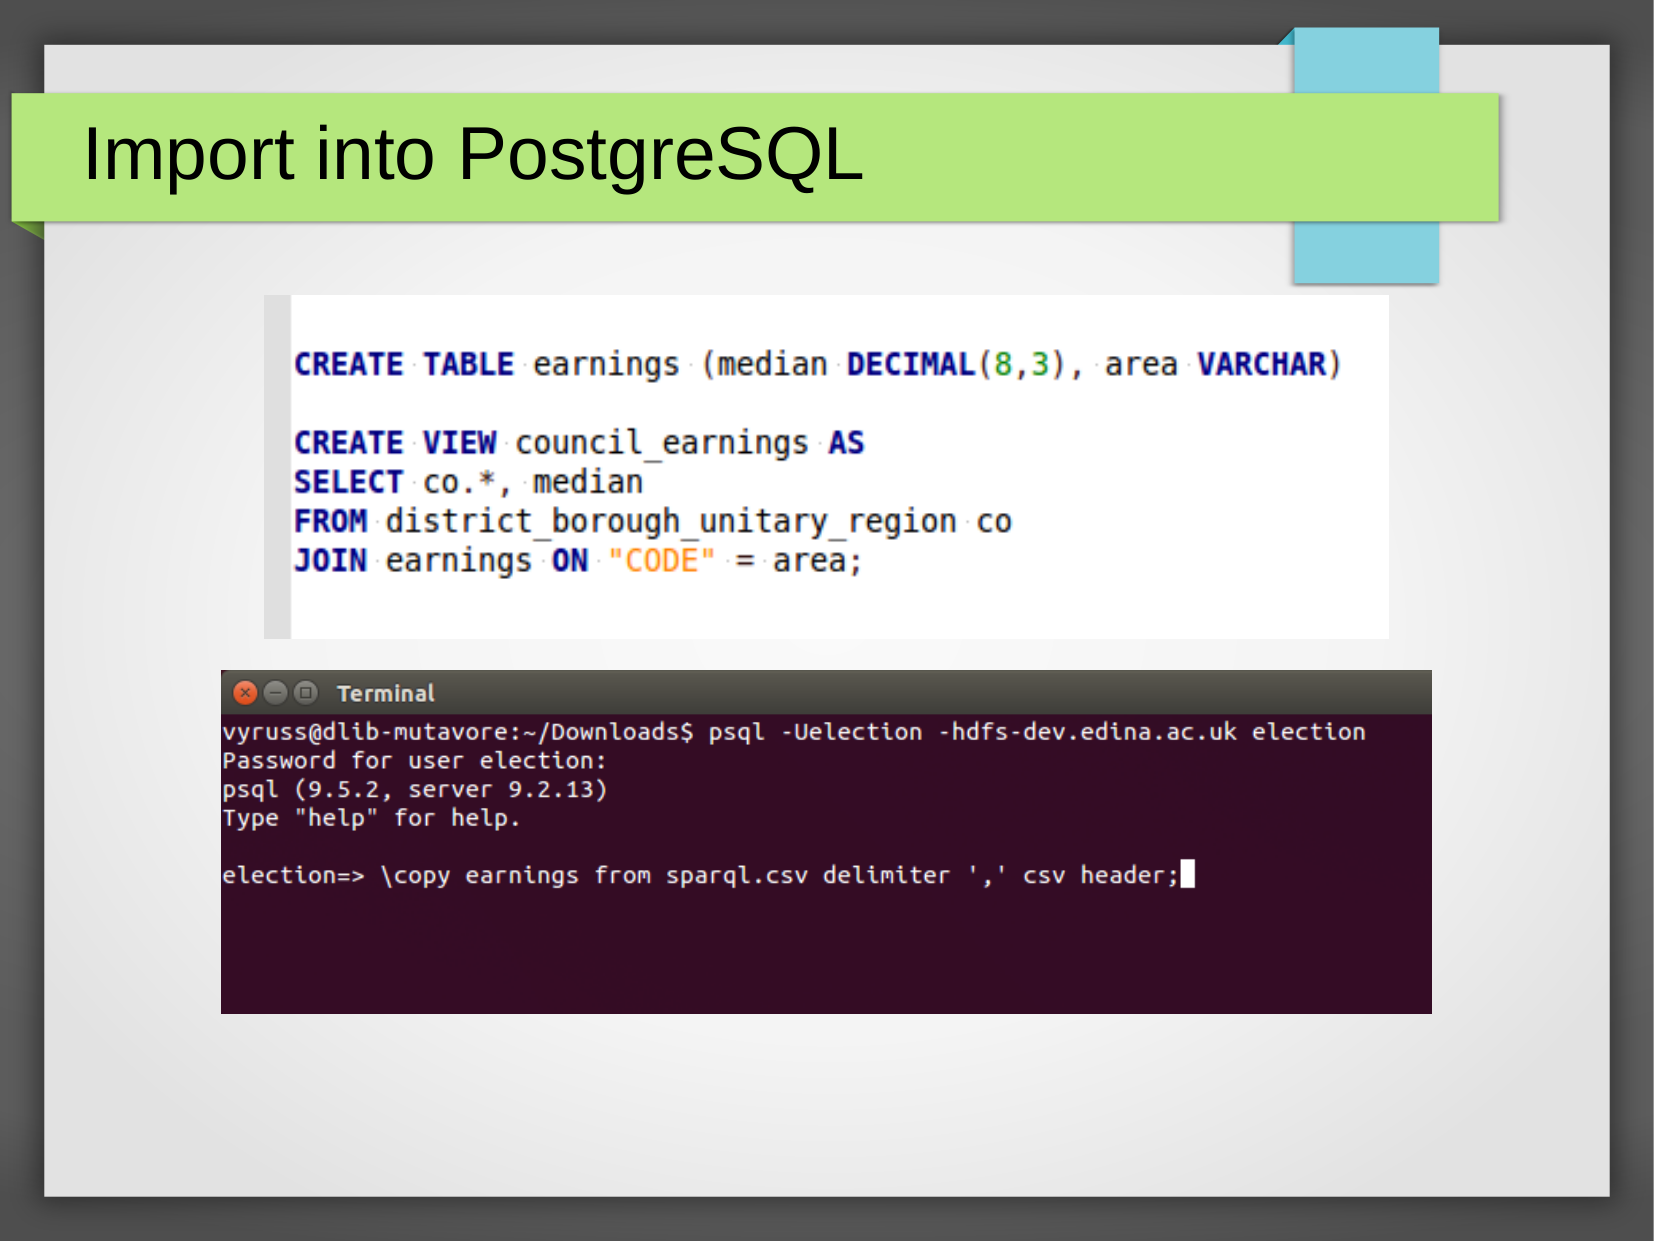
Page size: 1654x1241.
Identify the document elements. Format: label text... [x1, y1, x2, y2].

picture [0, 0, 1654, 1241]
title Import into PostgreSQL [82, 94, 1264, 213]
